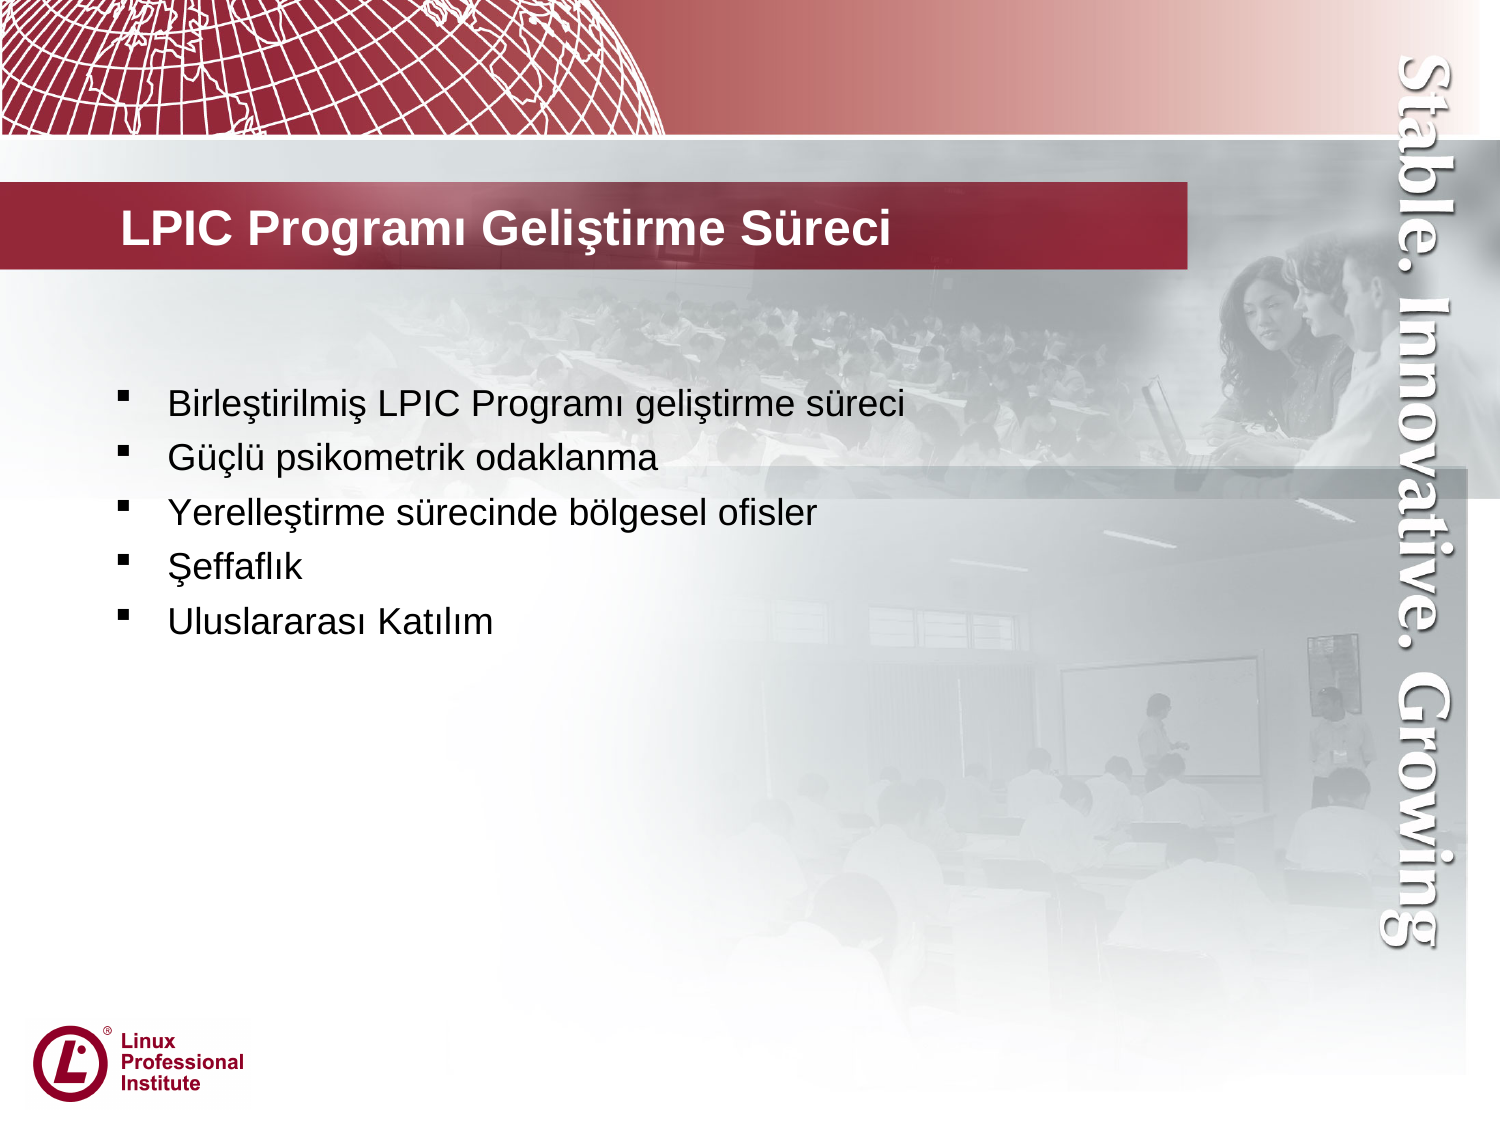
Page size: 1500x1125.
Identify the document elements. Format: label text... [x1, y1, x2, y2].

picture [0, 0, 1500, 1113]
text_box Birleştirilmiş LPIC Programı geliştirme süreci Güçlü psikometrik odaklanma Yerelleştirme sürecinde bölgesel ofisler Şeffaflık Uluslararası Katılım [100, 379, 1325, 967]
text_box LPIC Programı Geliştirme Süreci [105, 180, 1407, 282]
